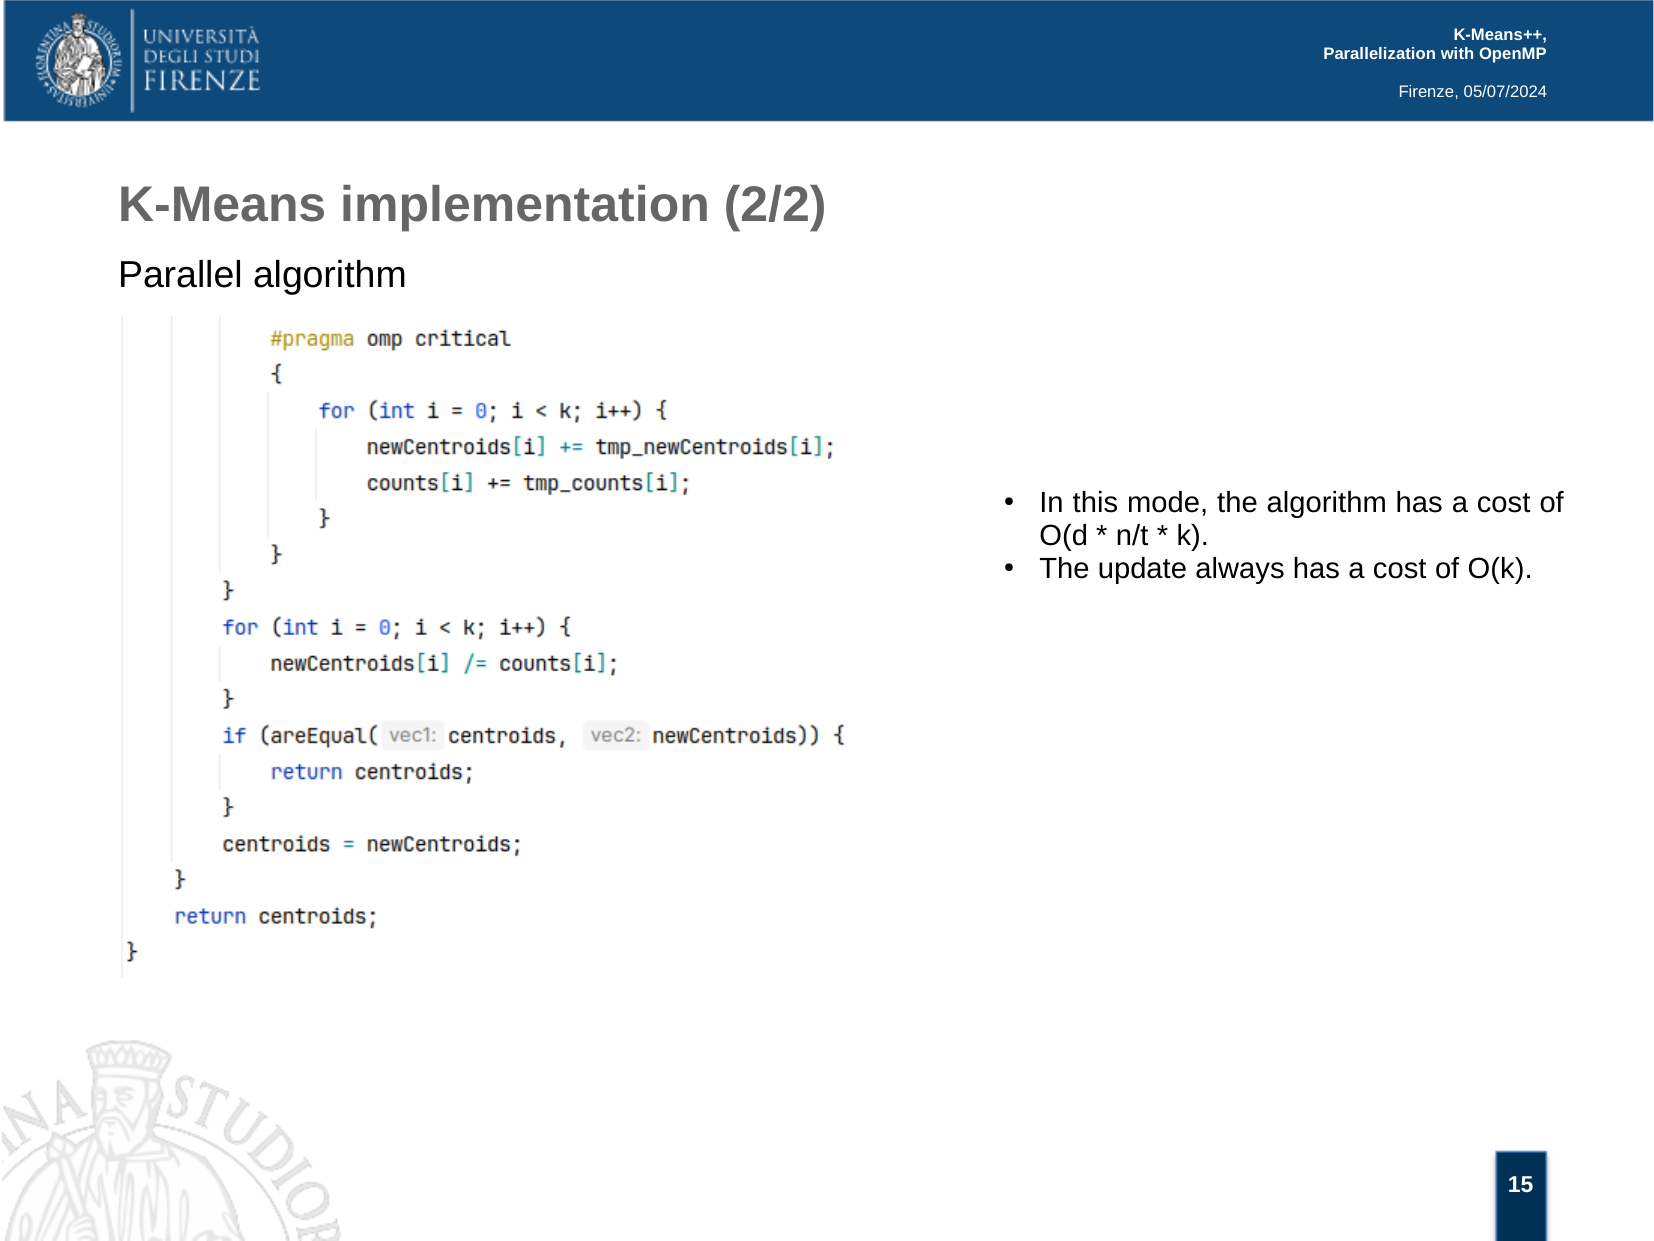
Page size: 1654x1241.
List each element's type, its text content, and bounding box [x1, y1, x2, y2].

picture [2, 0, 1654, 1241]
text_box K-Means++, Parallelization with OpenMP Firenze, 05/07/2024 [685, 24, 1548, 102]
text_box K-Means implementation (2/2) Parallel algorithm [118, 106, 1152, 338]
text_box In this mode, the algorithm has a cost of O(d * n/t * k). The update always has a cost of O(k). [1003, 442, 1565, 629]
text_box 15 [1505, 1160, 1536, 1208]
